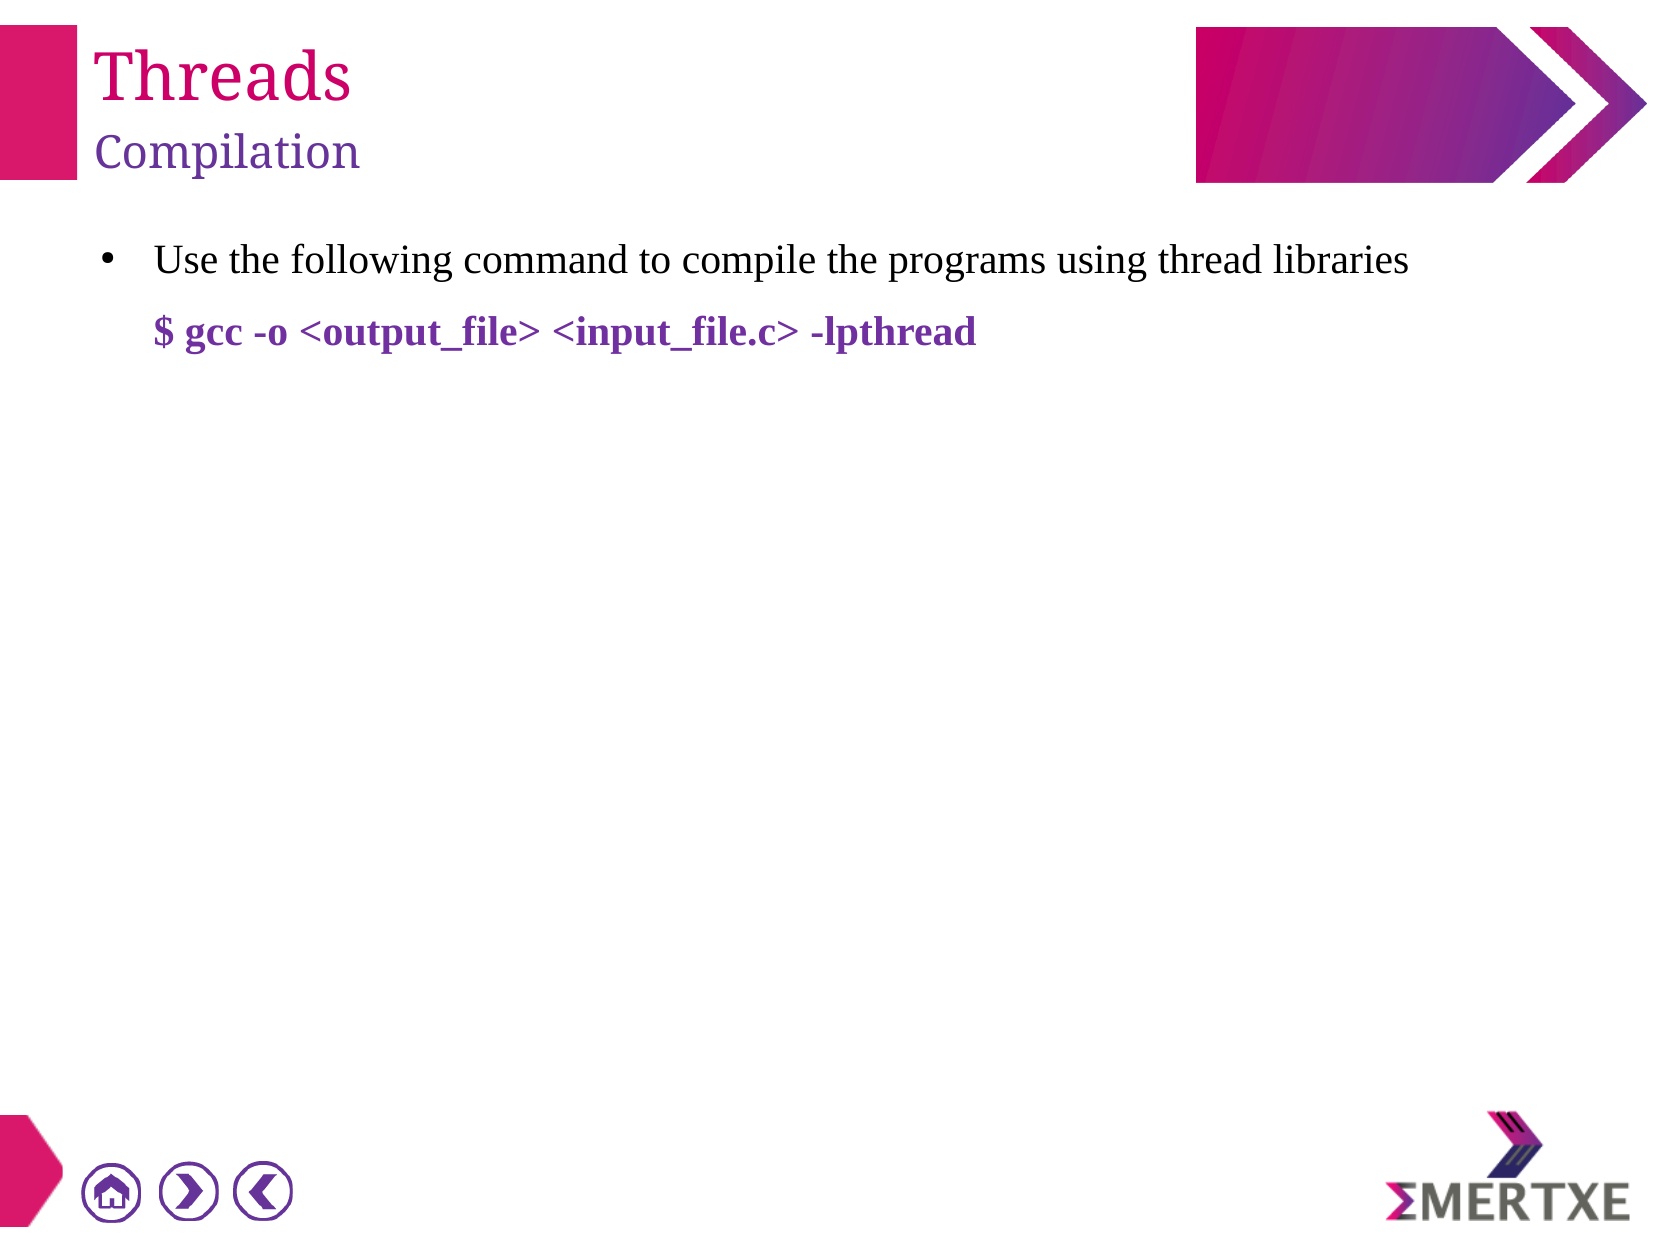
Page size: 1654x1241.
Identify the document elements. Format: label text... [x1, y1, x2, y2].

title Threads Compilation [93, 2, 1571, 210]
picture [233, 1161, 293, 1221]
picture [1571, 27, 1647, 183]
list Use the following command to compile the programs using thread libraries $ gcc -o <output_file> <input_file.c> -lpthread [82, 240, 1571, 1094]
picture [159, 1161, 219, 1221]
picture [1385, 1107, 1631, 1221]
picture [81, 1163, 141, 1223]
